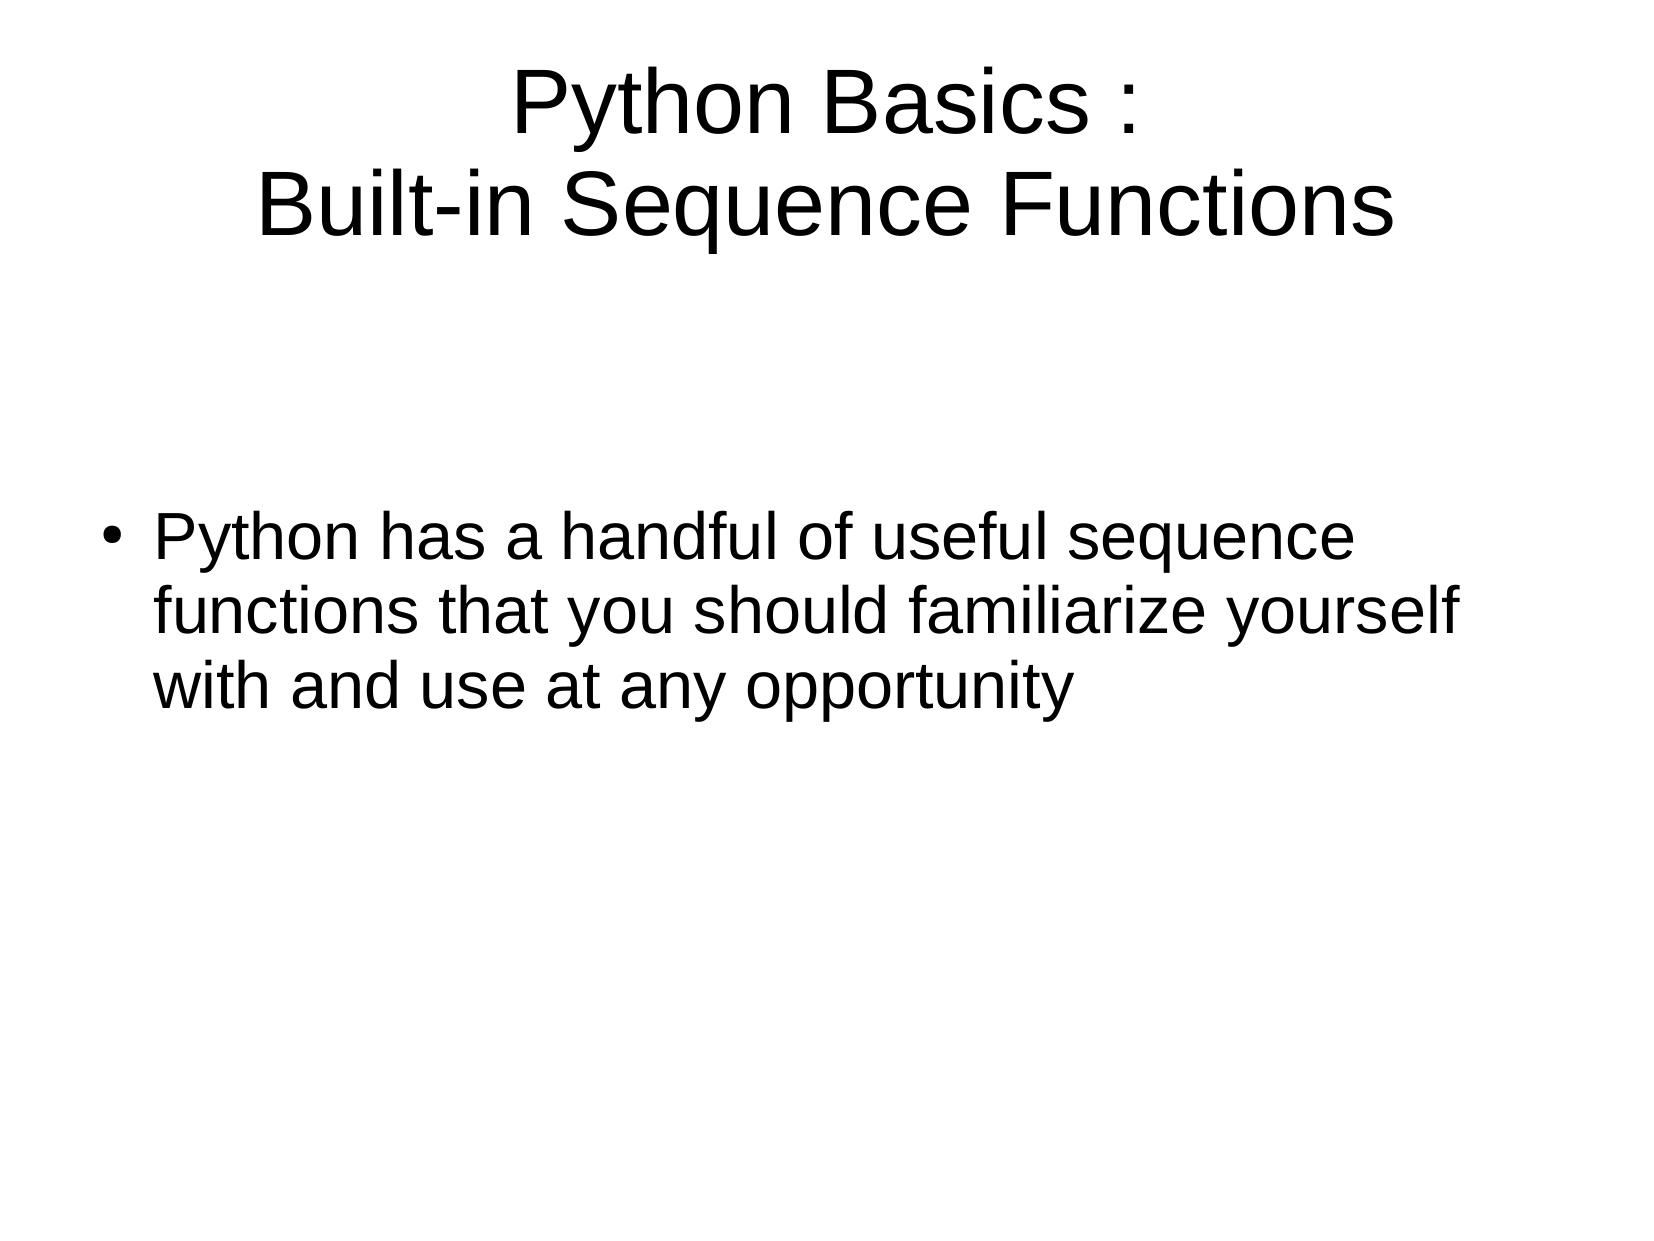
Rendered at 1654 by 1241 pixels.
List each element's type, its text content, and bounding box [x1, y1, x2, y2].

title Python Basics : Built-in Sequence Functions [82, 49, 1571, 257]
list Python has a handful of useful sequence functions that you should familiarize yourself with and use at any opportunity [82, 290, 1571, 1010]
